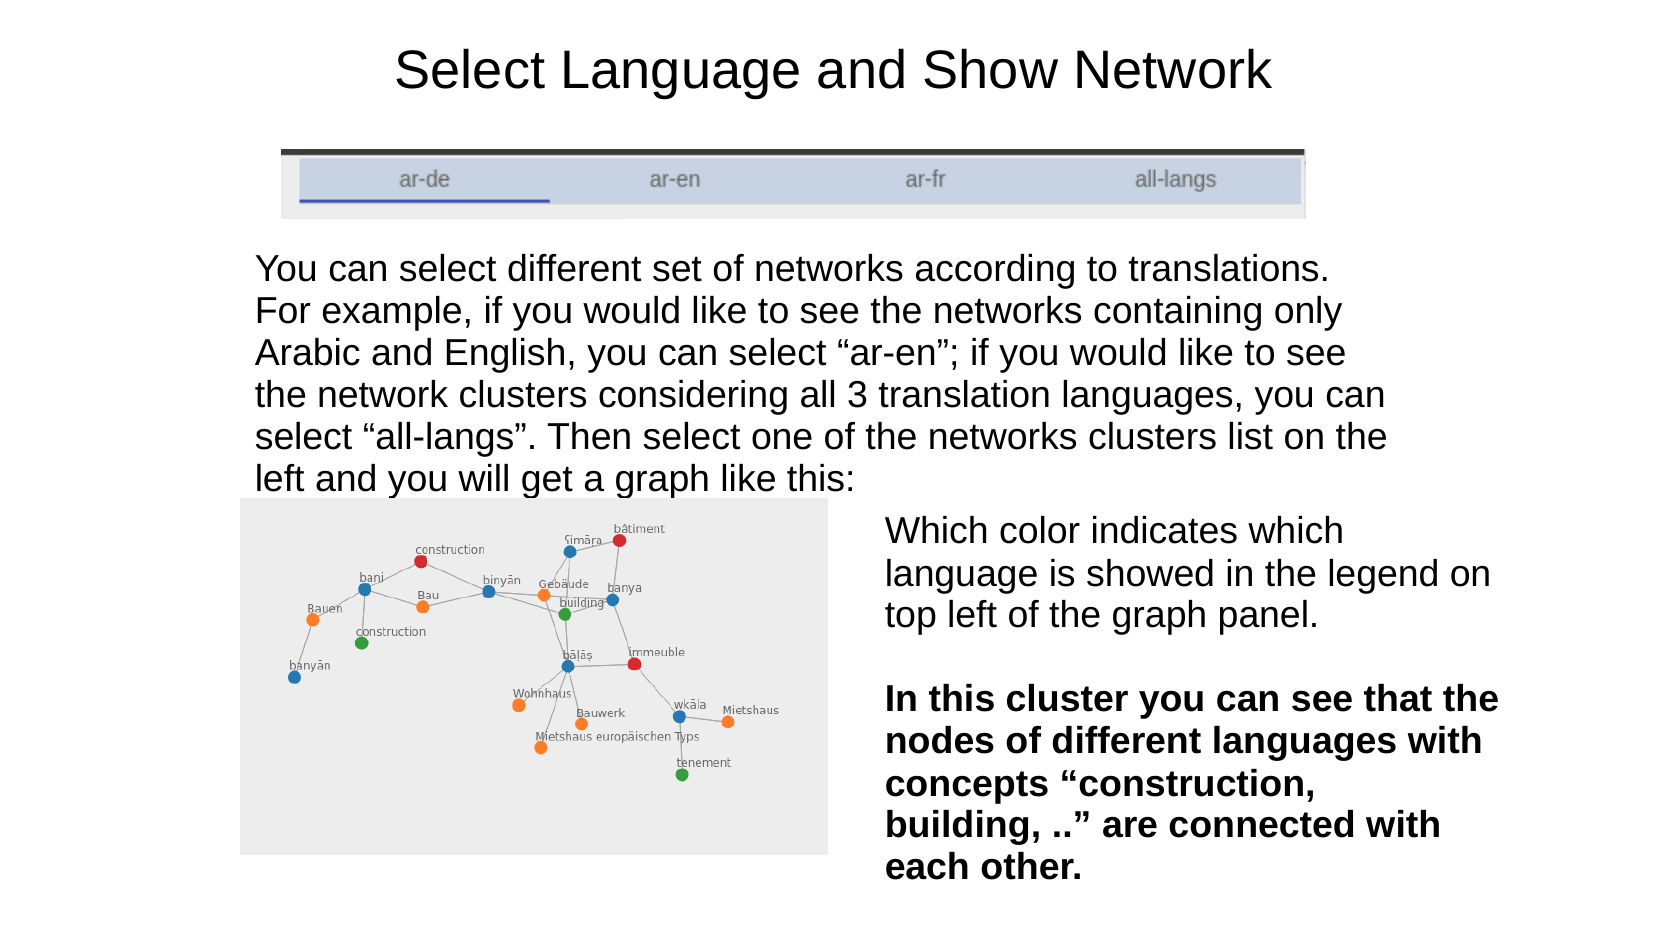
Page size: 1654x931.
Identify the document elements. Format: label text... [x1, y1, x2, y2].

text_box You can select different set of networks according to translations. For example, if you would like to see the networks containing only Arabic and English, you can select “ar-en”; if you would like to see the network clusters considering all 3 translation languages, you can select “all-langs”. Then select one of the networks clusters list on the left and you will get a graph like this: [240, 240, 1411, 481]
text_box Which color indicates which language is showed in the legend on top left of the graph panel. In this cluster you can see that the nodes of different languages with concepts “construction, building, ..” are connected with each other. [870, 502, 1516, 886]
picture [281, 149, 1306, 219]
picture [240, 498, 828, 856]
title Select Language and Show Network [90, 30, 1579, 111]
